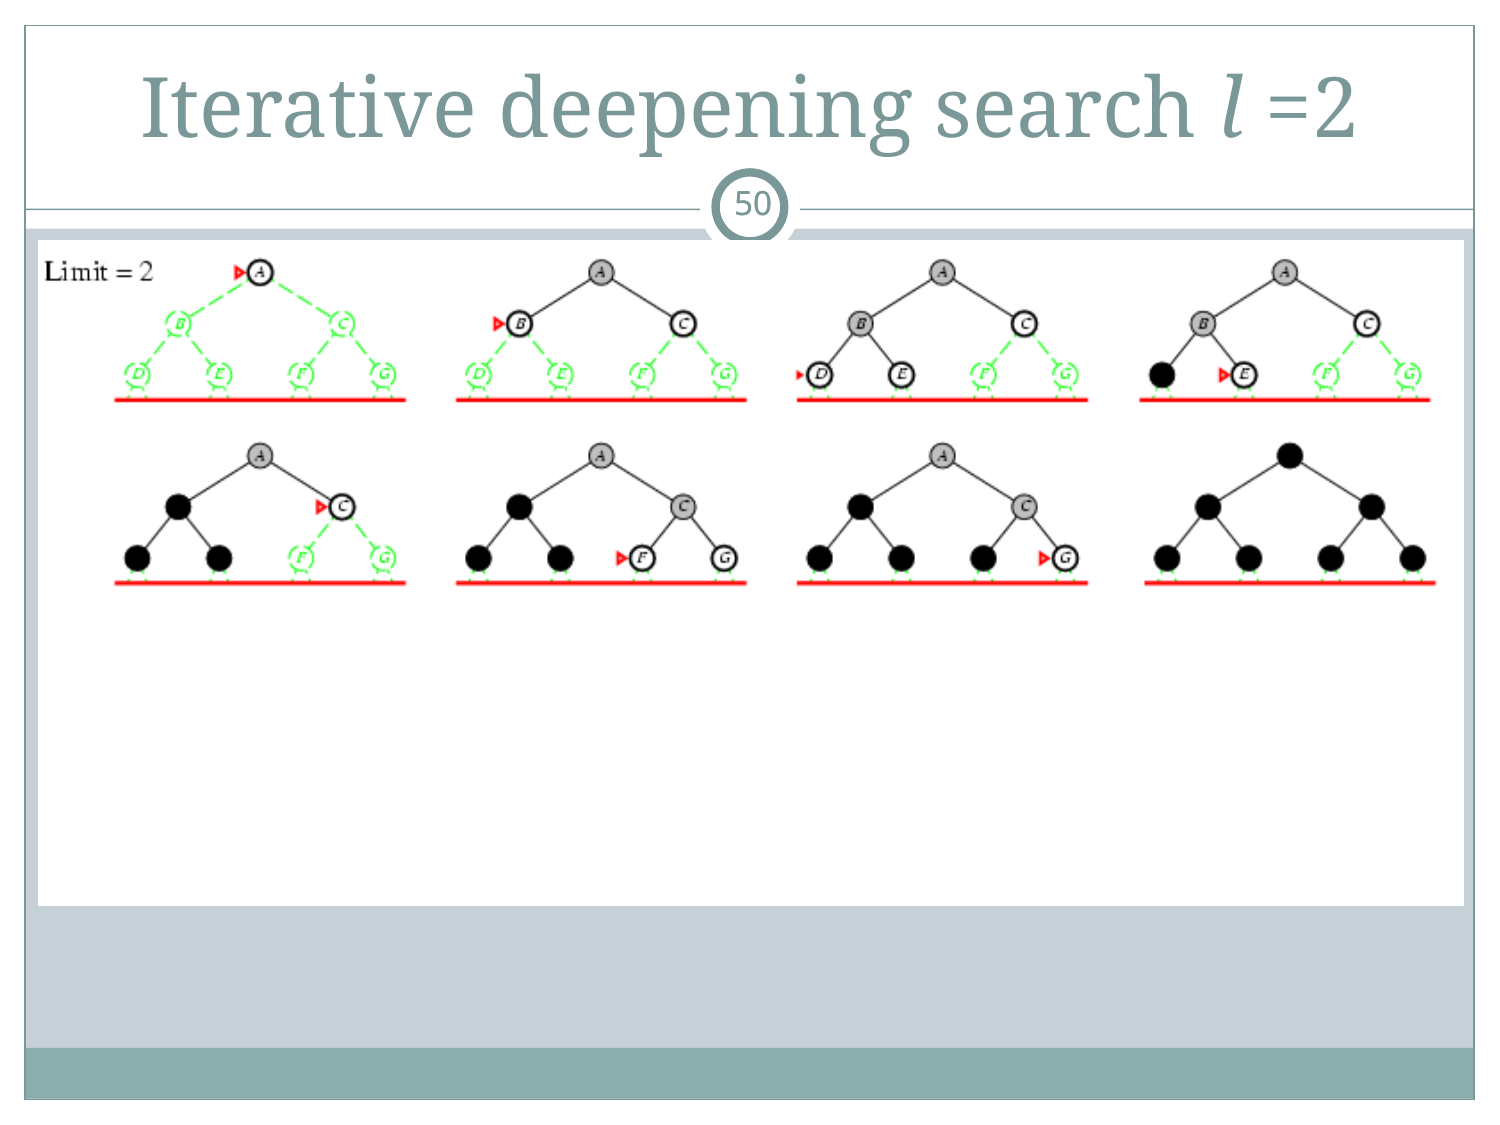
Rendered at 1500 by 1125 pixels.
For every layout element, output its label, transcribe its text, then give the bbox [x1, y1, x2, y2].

slide_number <number> [715, 168, 791, 241]
picture [38, 240, 1464, 906]
title Iterative deepening search l =2 [49, 37, 1450, 162]
